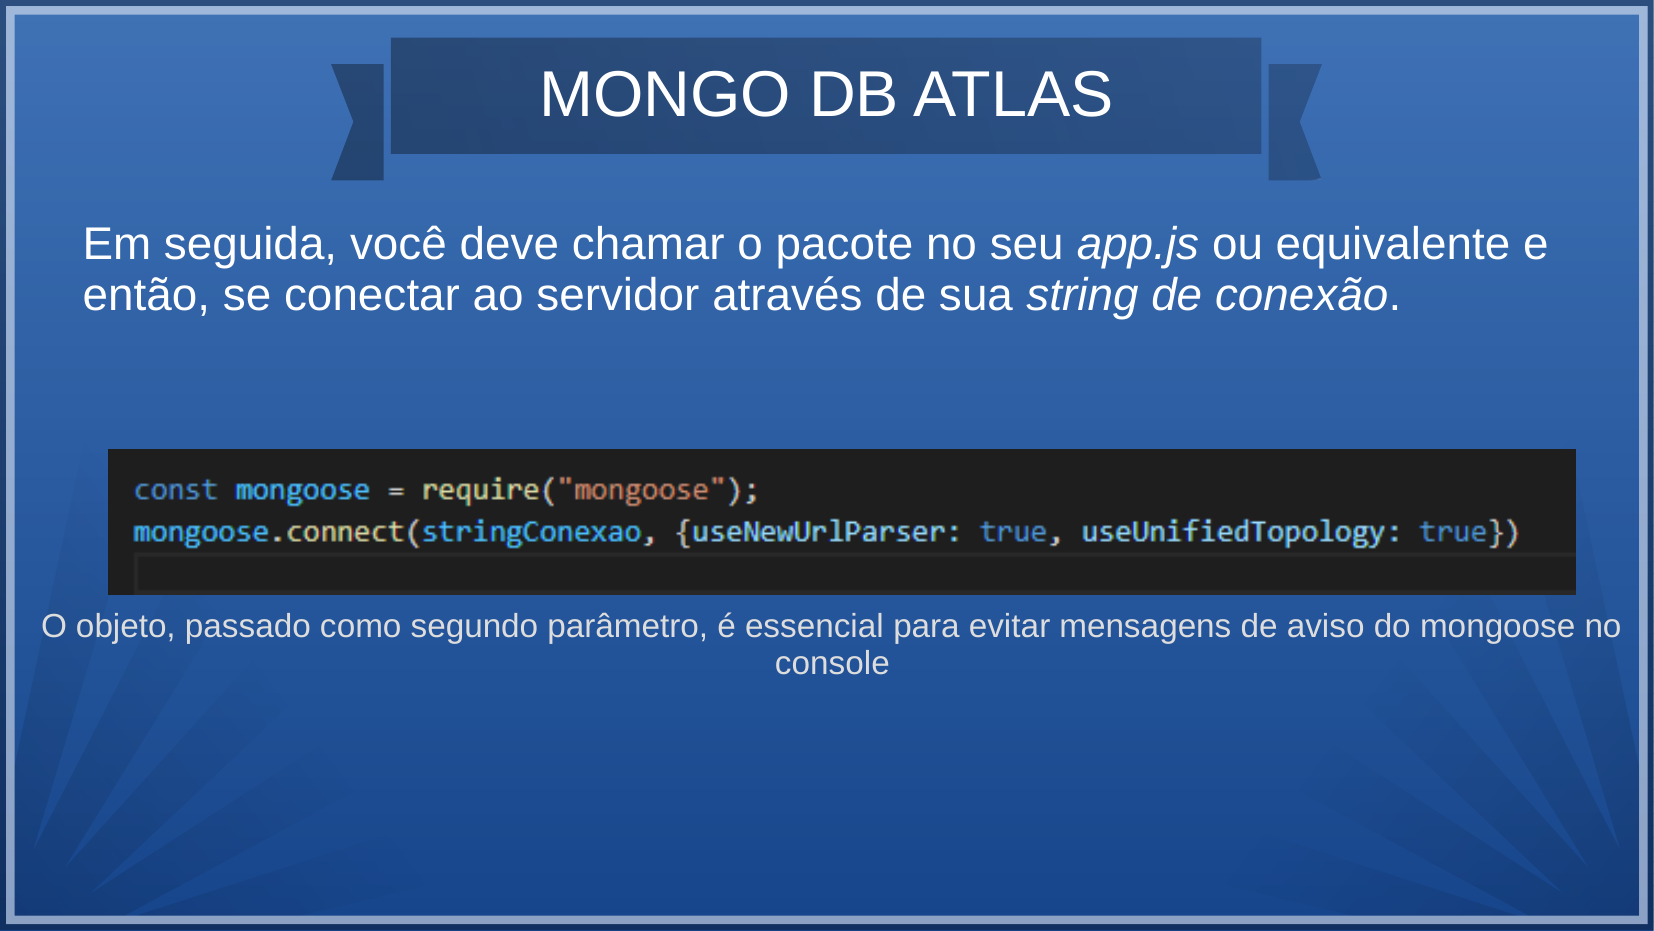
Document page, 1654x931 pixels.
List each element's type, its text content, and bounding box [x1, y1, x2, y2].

text_box O objeto, passado como segundo parâmetro, é essencial para evitar mensagens de aviso do mongoose no console [11, 600, 1654, 736]
picture [108, 449, 1576, 595]
title MONGO DB ATLAS [389, 35, 1264, 154]
list Em seguida, você deve chamar o pacote no seu app.js ou equivalente e então, se conectar ao servidor através de sua string de conexão. [82, 217, 1571, 361]
